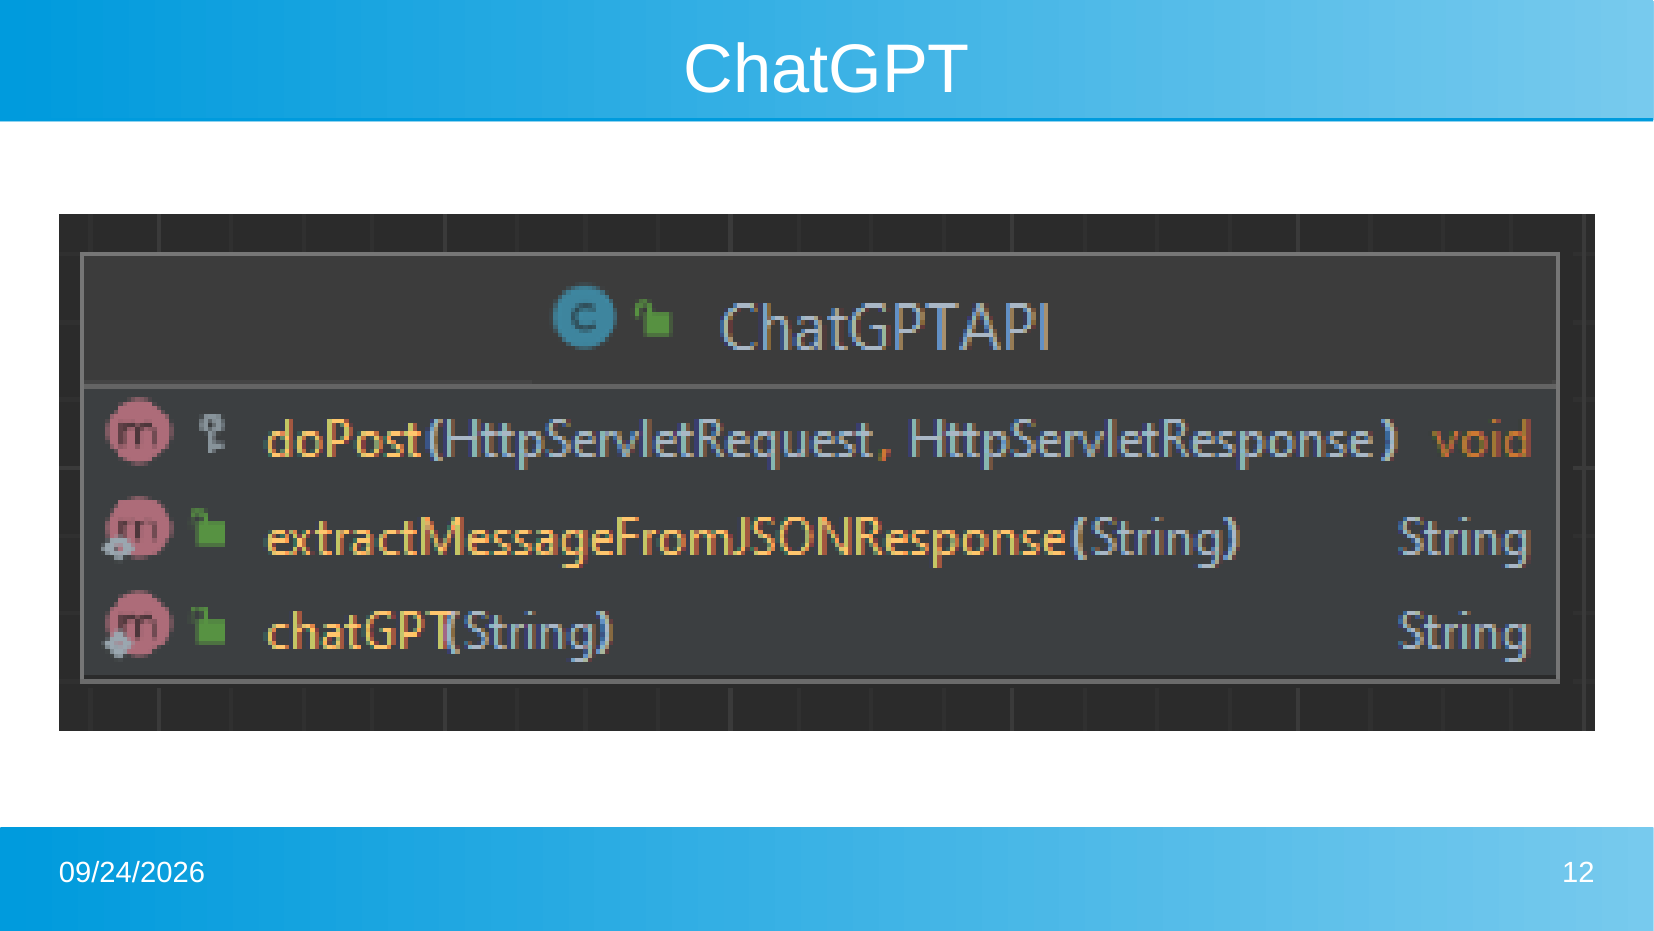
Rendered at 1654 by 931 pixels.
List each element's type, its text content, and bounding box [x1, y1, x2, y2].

picture [59, 214, 1595, 731]
title ChatGPT [59, 29, 1595, 108]
